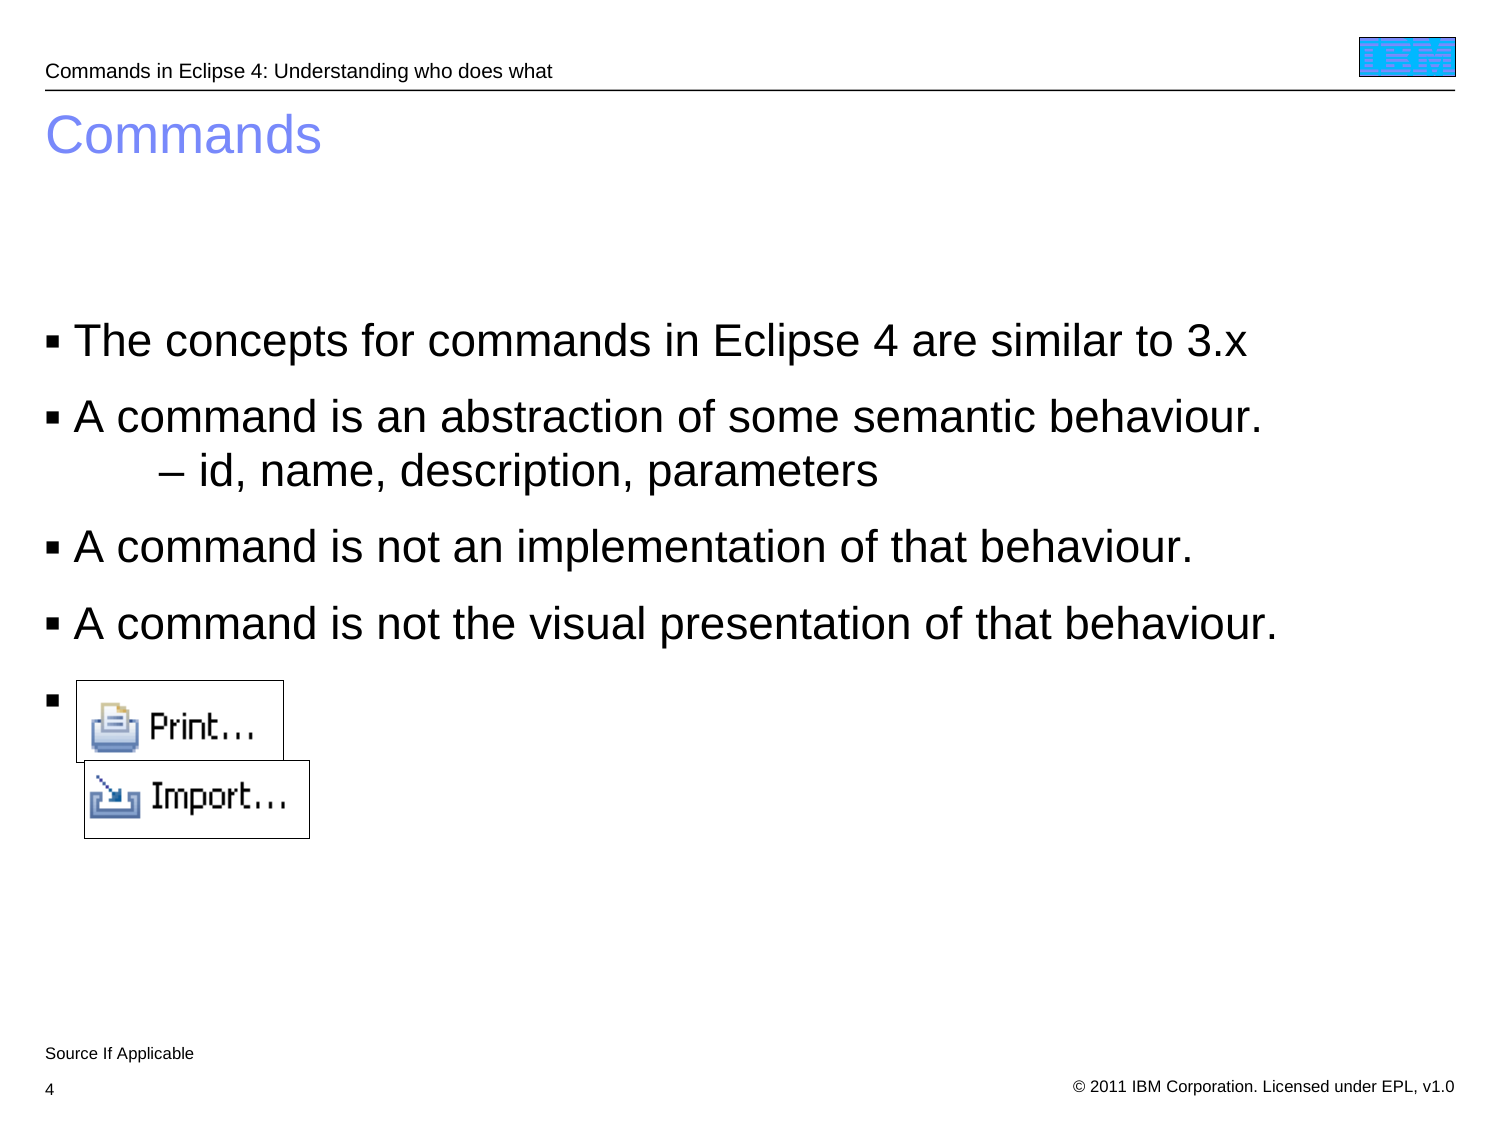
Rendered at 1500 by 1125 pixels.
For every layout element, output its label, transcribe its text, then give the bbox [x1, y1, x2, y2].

text_box Source If Applicable [30, 1021, 1441, 1072]
picture [76, 680, 310, 839]
title Commands [30, 97, 1456, 218]
list The concepts for commands in Eclipse 4 are similar to 3.x A command is an abstraction of some semantic behaviour. id, name, description, parameters A command is not an implementation of that behaviour. A command is not the visual presentation of that behaviour. [30, 307, 1456, 1058]
text_box Commands in Eclipse 4: Understanding who does what [30, 37, 1306, 83]
